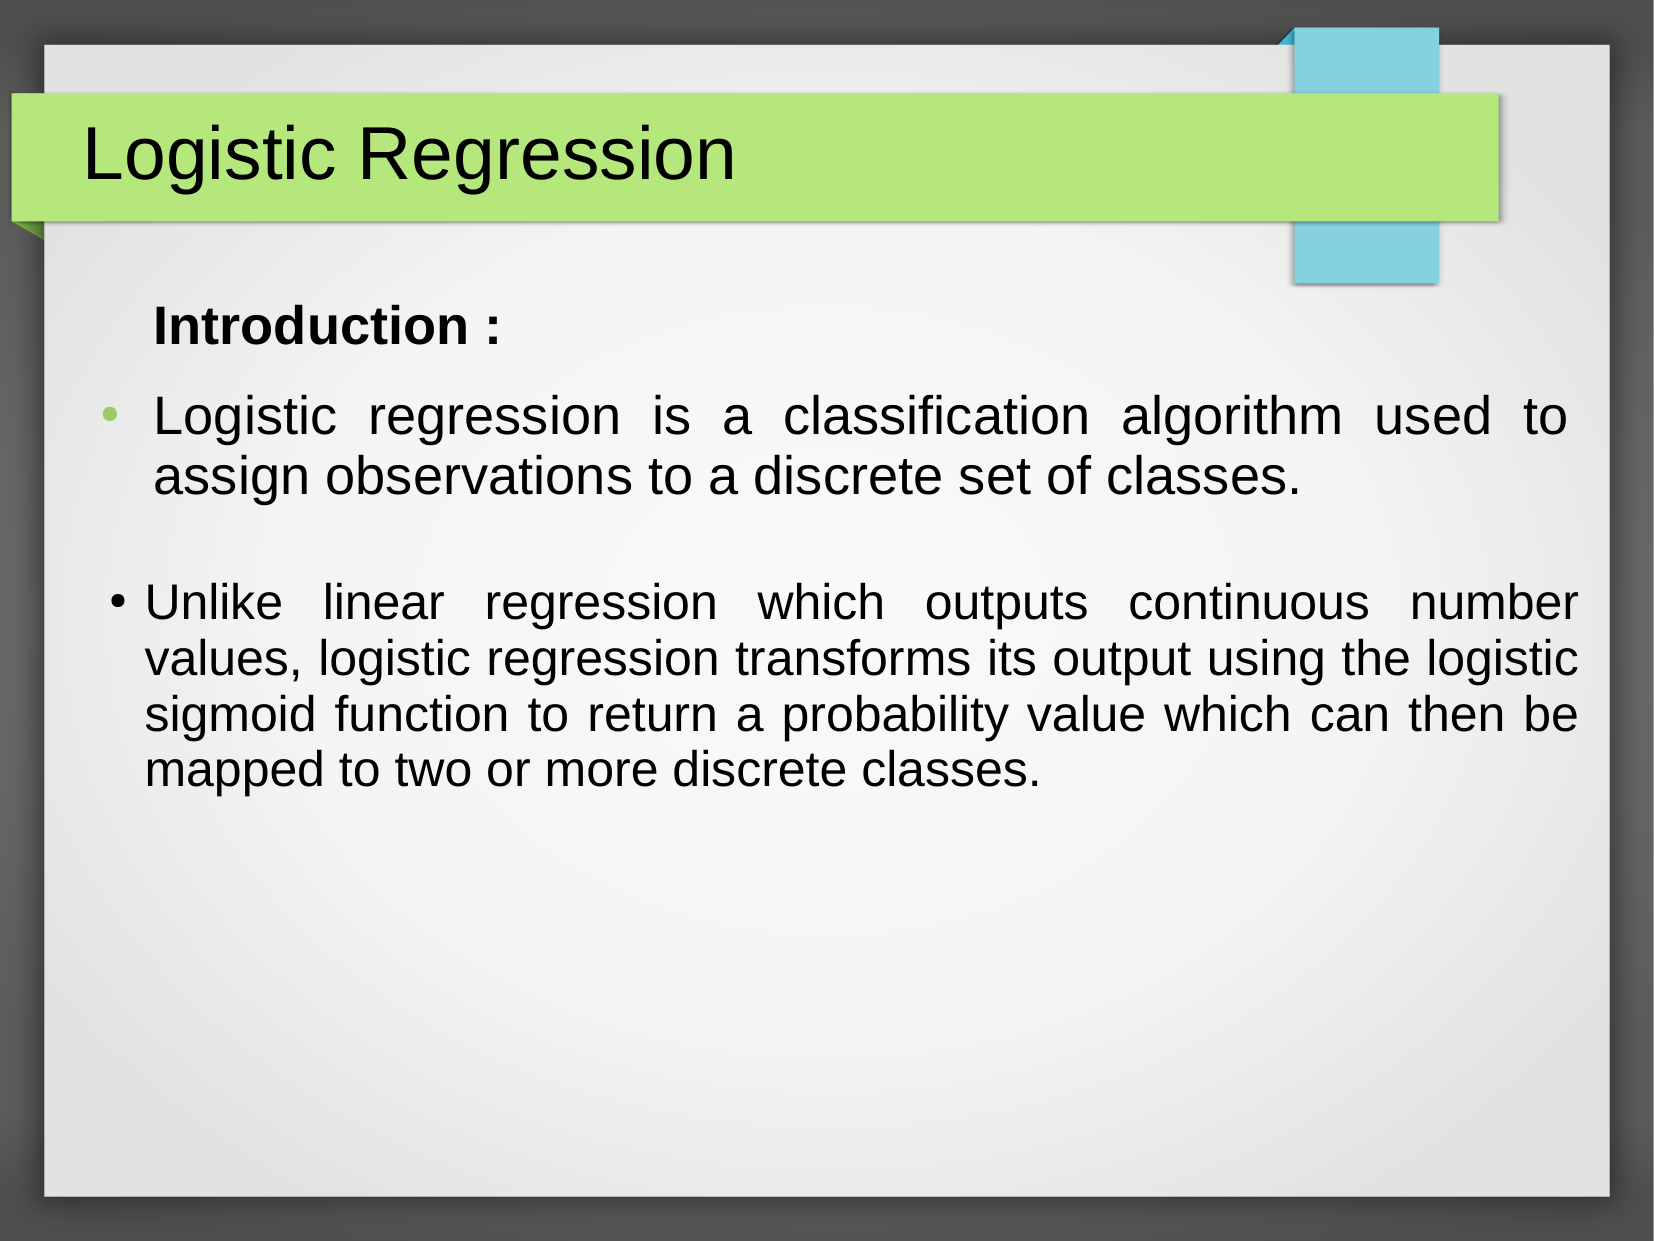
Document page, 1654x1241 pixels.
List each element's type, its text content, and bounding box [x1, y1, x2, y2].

picture [0, 0, 1654, 1241]
list Introduction : Logistic regression is a classification algorithm used to assign observations to a discrete set of classes. [82, 295, 1571, 1015]
text_box Unlike linear regression which outputs continuous number values, logistic regression transforms its output using the logistic sigmoid function to return a probability value which can then be mapped to two or more discrete classes. [94, 566, 1595, 805]
title Logistic Regression [82, 94, 1264, 213]
